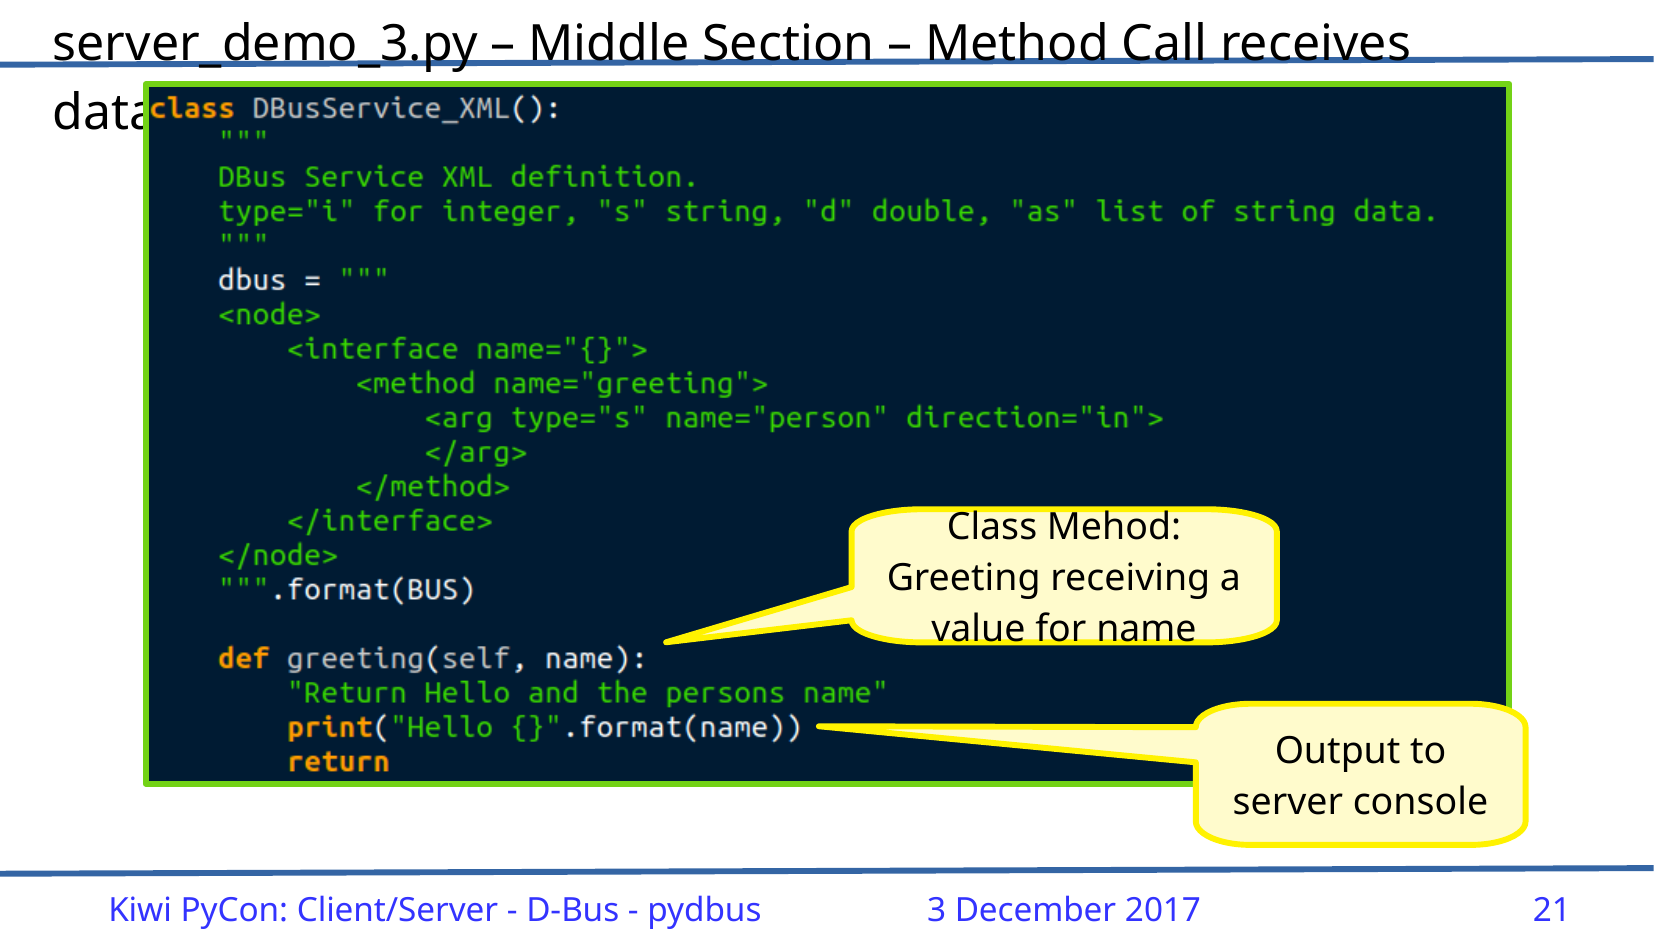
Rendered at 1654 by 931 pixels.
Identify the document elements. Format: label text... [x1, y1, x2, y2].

picture [148, 87, 1507, 781]
text_box Class Mehod: Greeting receiving a value for name [666, 509, 1277, 643]
text_box server_demo_3.py – Middle Section – Method Call receives data [37, 0, 1540, 76]
text_box Output to server console [818, 703, 1526, 845]
